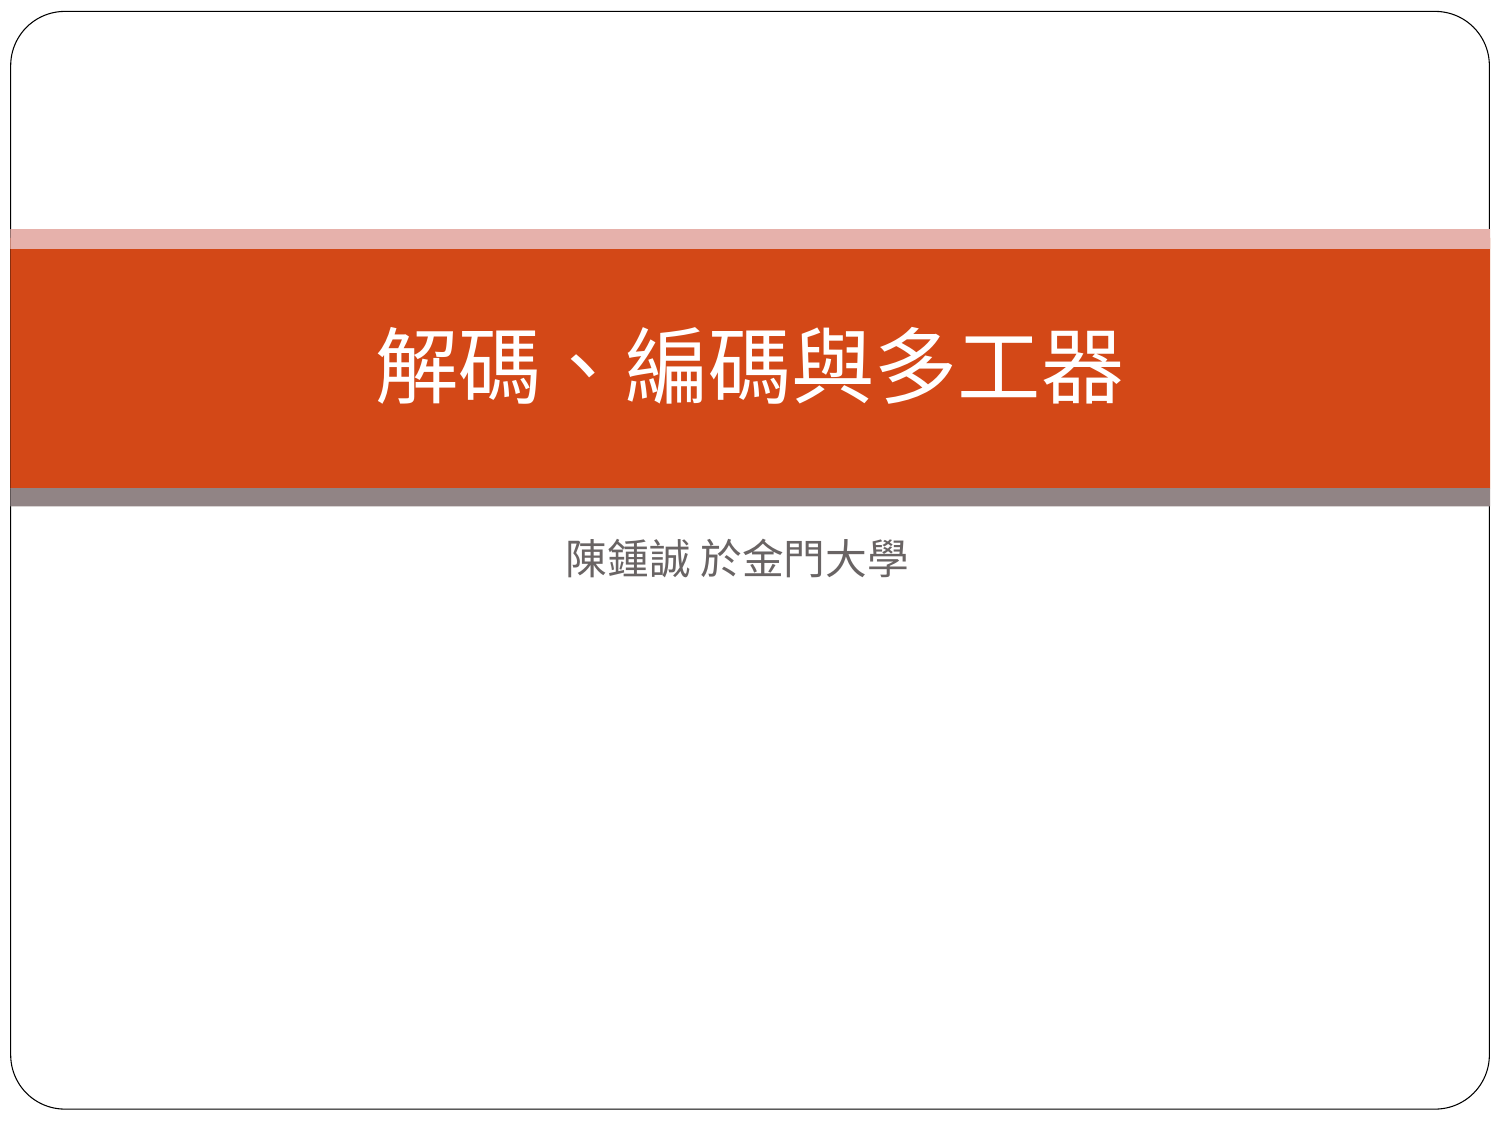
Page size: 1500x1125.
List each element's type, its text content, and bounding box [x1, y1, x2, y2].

text_box 陳鍾誠 於金門大學 [212, 524, 1263, 788]
title 解碼、編碼與多工器 [75, 247, 1426, 489]
